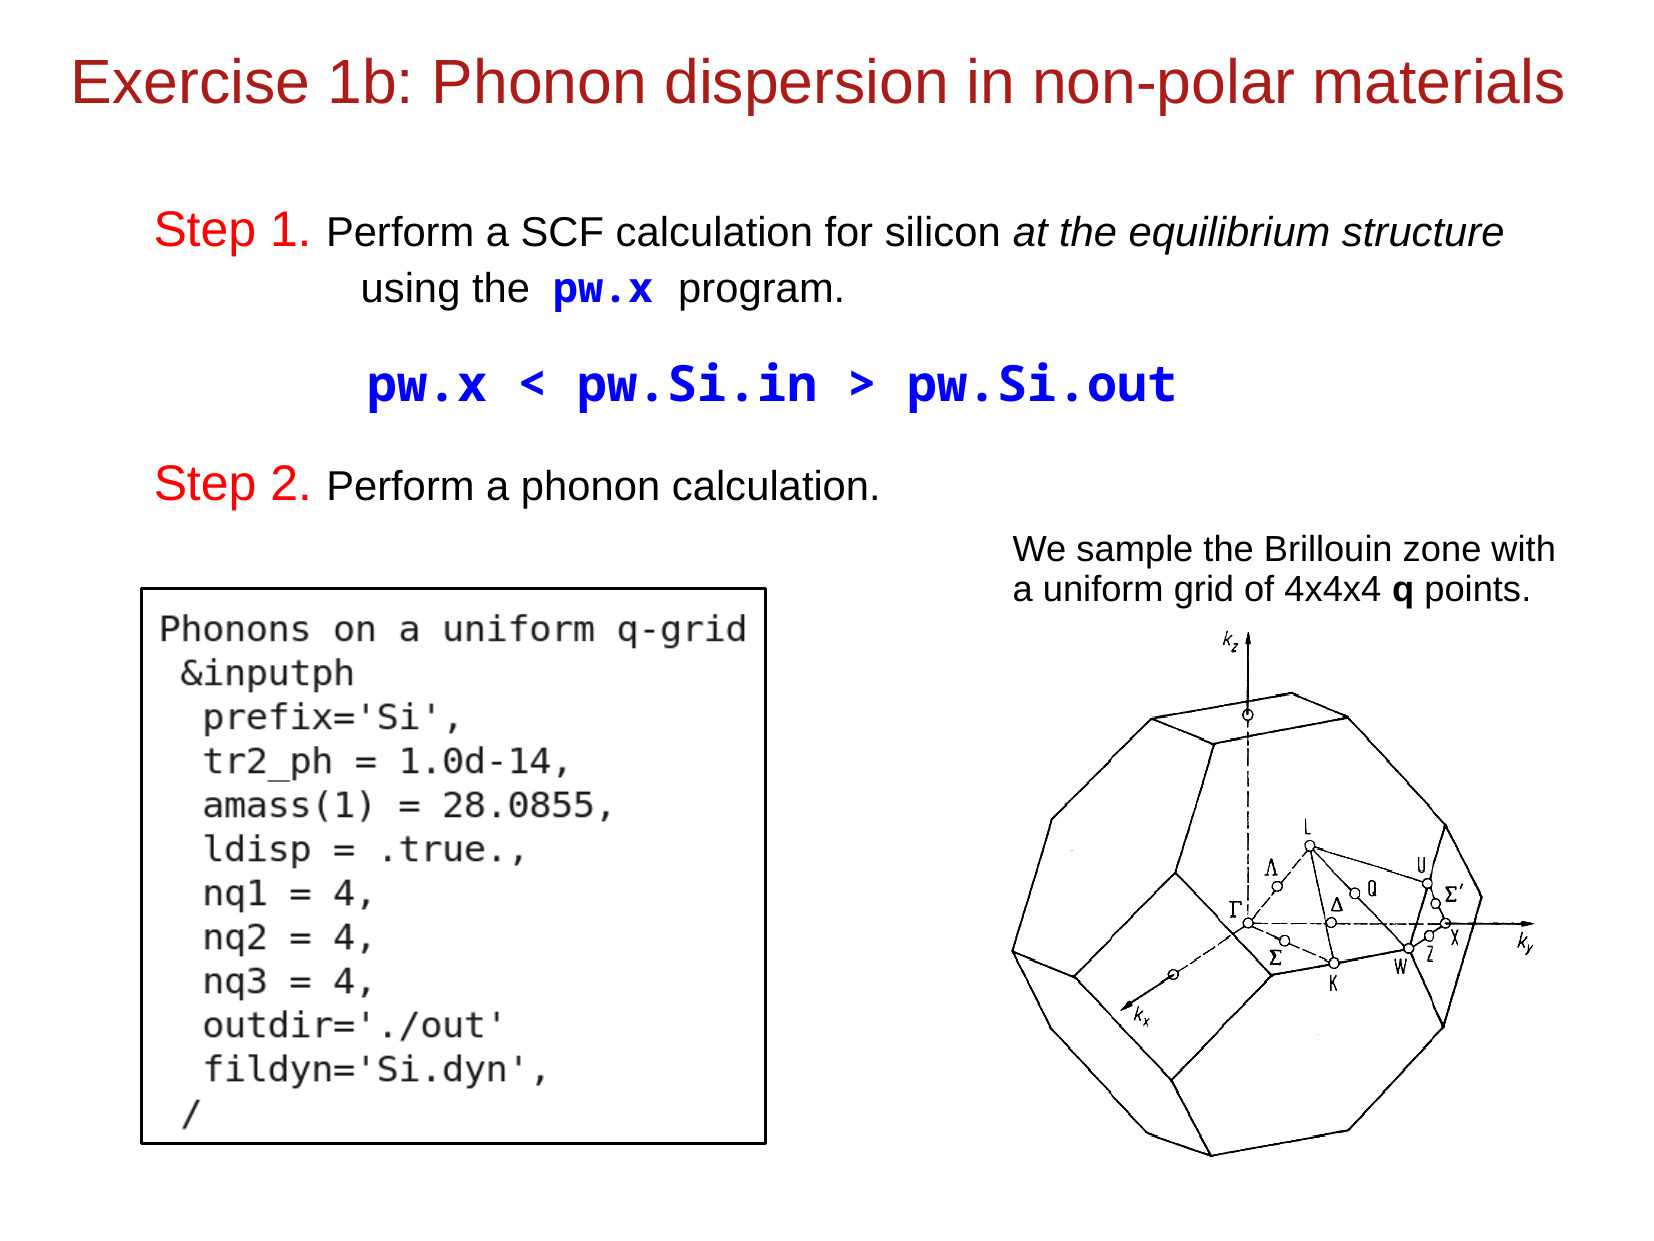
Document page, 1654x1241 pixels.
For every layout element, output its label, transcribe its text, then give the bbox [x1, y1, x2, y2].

list Step 1. Perform a SCF calculation for silicon at the equilibrium structure using the pw.x program. [82, 201, 1571, 332]
list pw.x < pw.Si.in > pw.Si.out [296, 348, 1281, 471]
list We sample the Brillouin zone with a uniform grid of 4x4x4 q points. [956, 528, 1559, 664]
picture [150, 603, 759, 1142]
title Exercise 1b: Phonon dispersion in non-polar materials [45, 0, 1572, 186]
list Step 2. Perform a phonon calculation. [82, 455, 901, 586]
picture [1005, 629, 1540, 1159]
